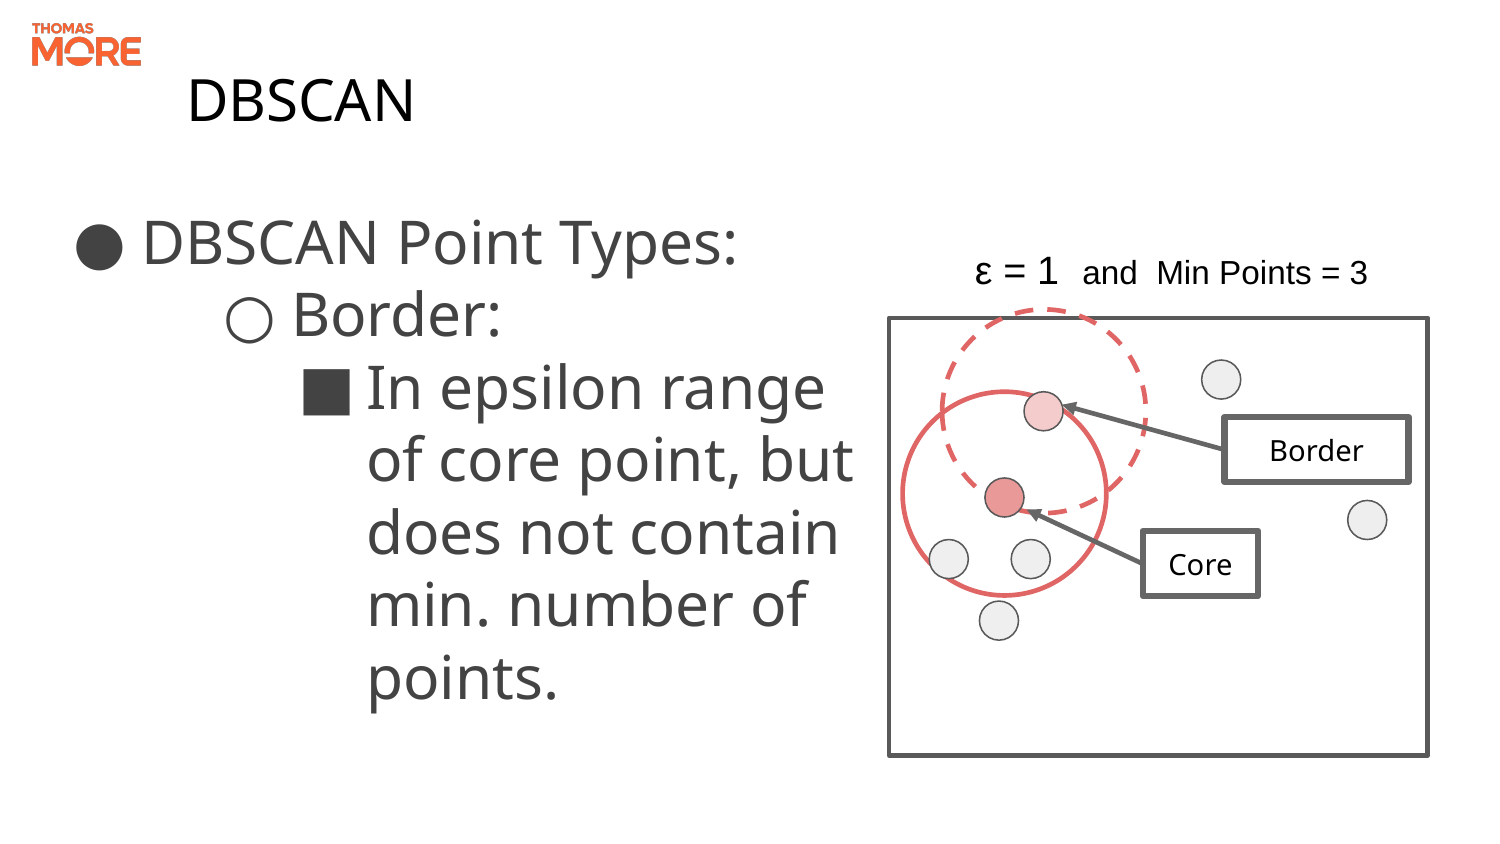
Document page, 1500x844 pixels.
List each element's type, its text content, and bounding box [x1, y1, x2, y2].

text_box [1201, 360, 1241, 400]
text_box [1024, 391, 1064, 431]
text_box [1011, 539, 1051, 579]
text_box ε = 1 and Min Points = 3 [959, 225, 1409, 309]
title DBSCAN [171, 48, 1449, 143]
text_box Border [1224, 416, 1409, 482]
text_box [979, 601, 1019, 641]
text_box [1347, 500, 1387, 540]
text_box Core [1142, 530, 1259, 596]
list DBSCAN Point Types: Border: In epsilon range of core point, but does not contain min. number of points. [51, 189, 887, 750]
text_box [929, 539, 969, 579]
text_box [984, 477, 1025, 518]
picture [22, 13, 151, 76]
